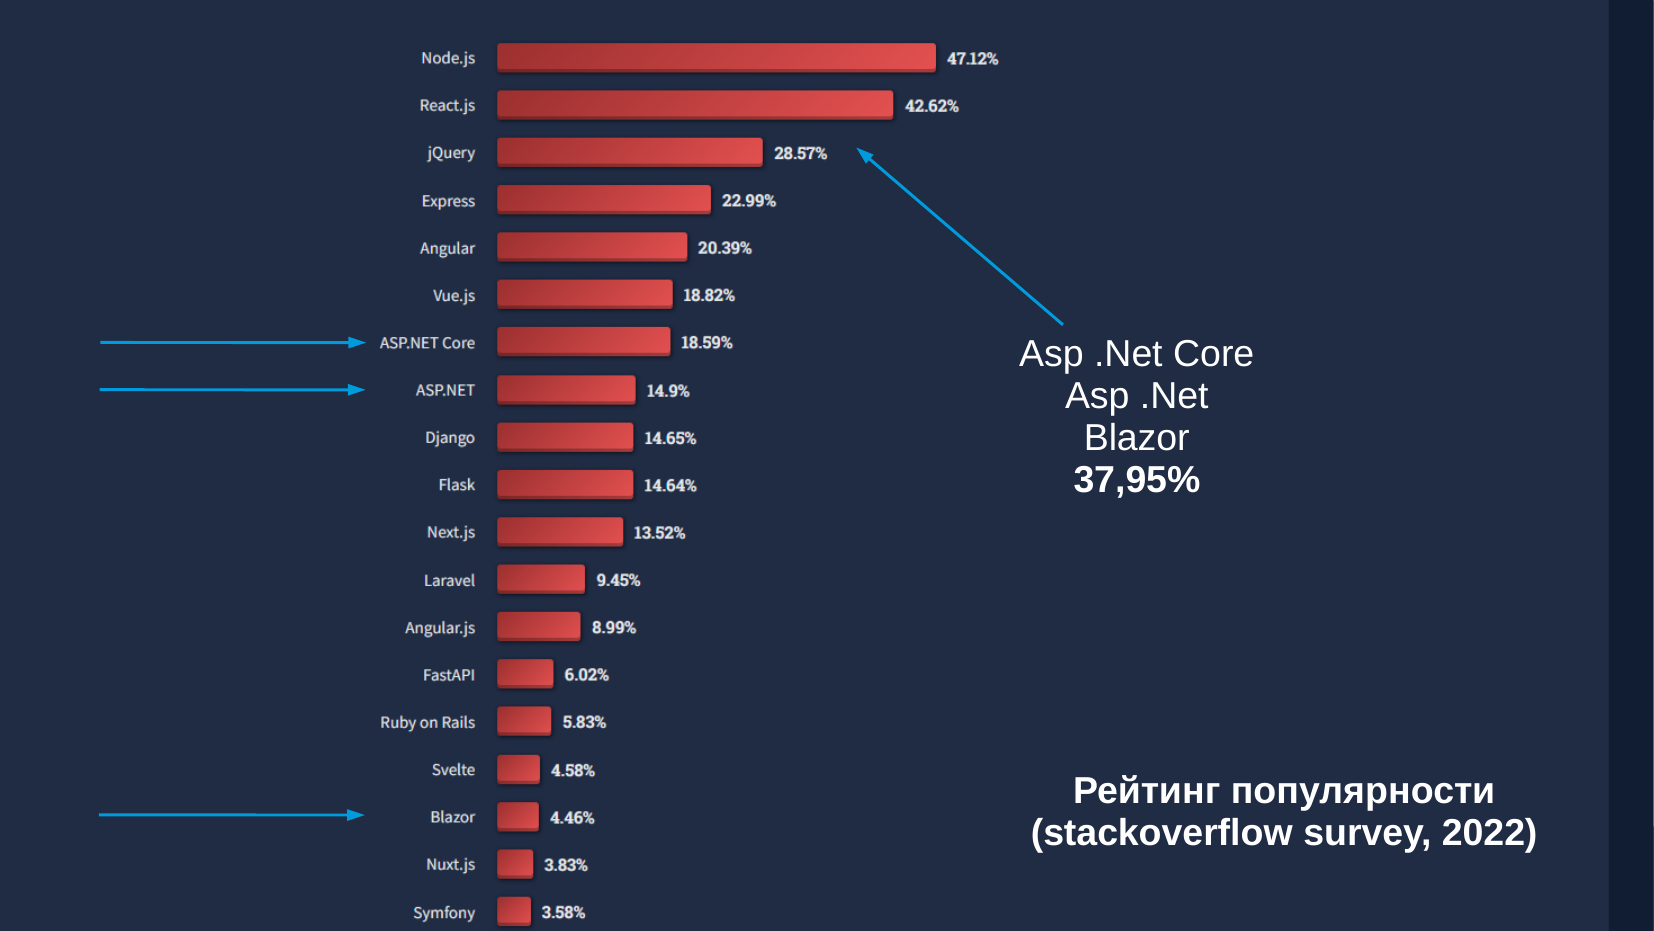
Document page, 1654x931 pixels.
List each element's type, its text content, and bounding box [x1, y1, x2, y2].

picture [0, 0, 1654, 931]
text_box Рейтинг популярности (stackoverflow survey, 2022) [974, 761, 1595, 903]
text_box Asp .Net Core Asp .Net Blazor 37,95% [944, 324, 1329, 508]
